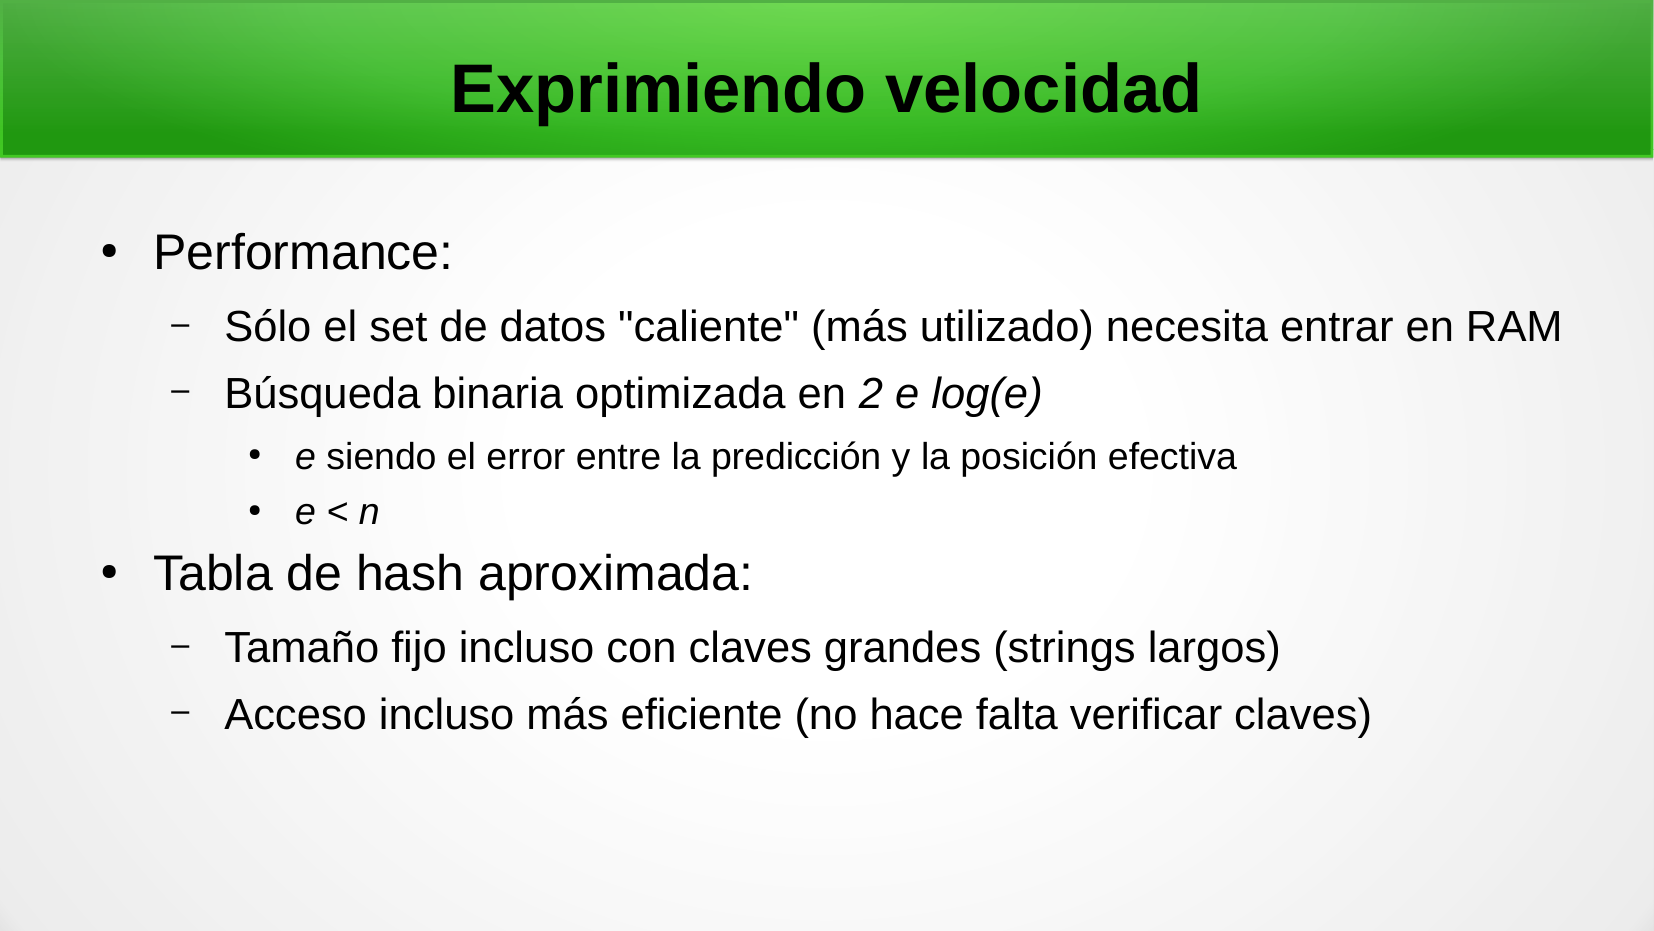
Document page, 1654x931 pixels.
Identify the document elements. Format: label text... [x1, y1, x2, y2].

title Exprimiendo velocidad [82, 35, 1571, 142]
list Performance: Sólo el set de datos "caliente" (más utilizado) necesita entrar en RAM Búsqueda binaria optimizada en 2 e log(e) e siendo el error entre la predicción y la posición efectiva e < n Tabla de hash aproximada: Tamaño fijo incluso con claves grandes (strings largos) Acceso incluso más eficiente (no hace falta verificar claves) [82, 224, 1571, 764]
